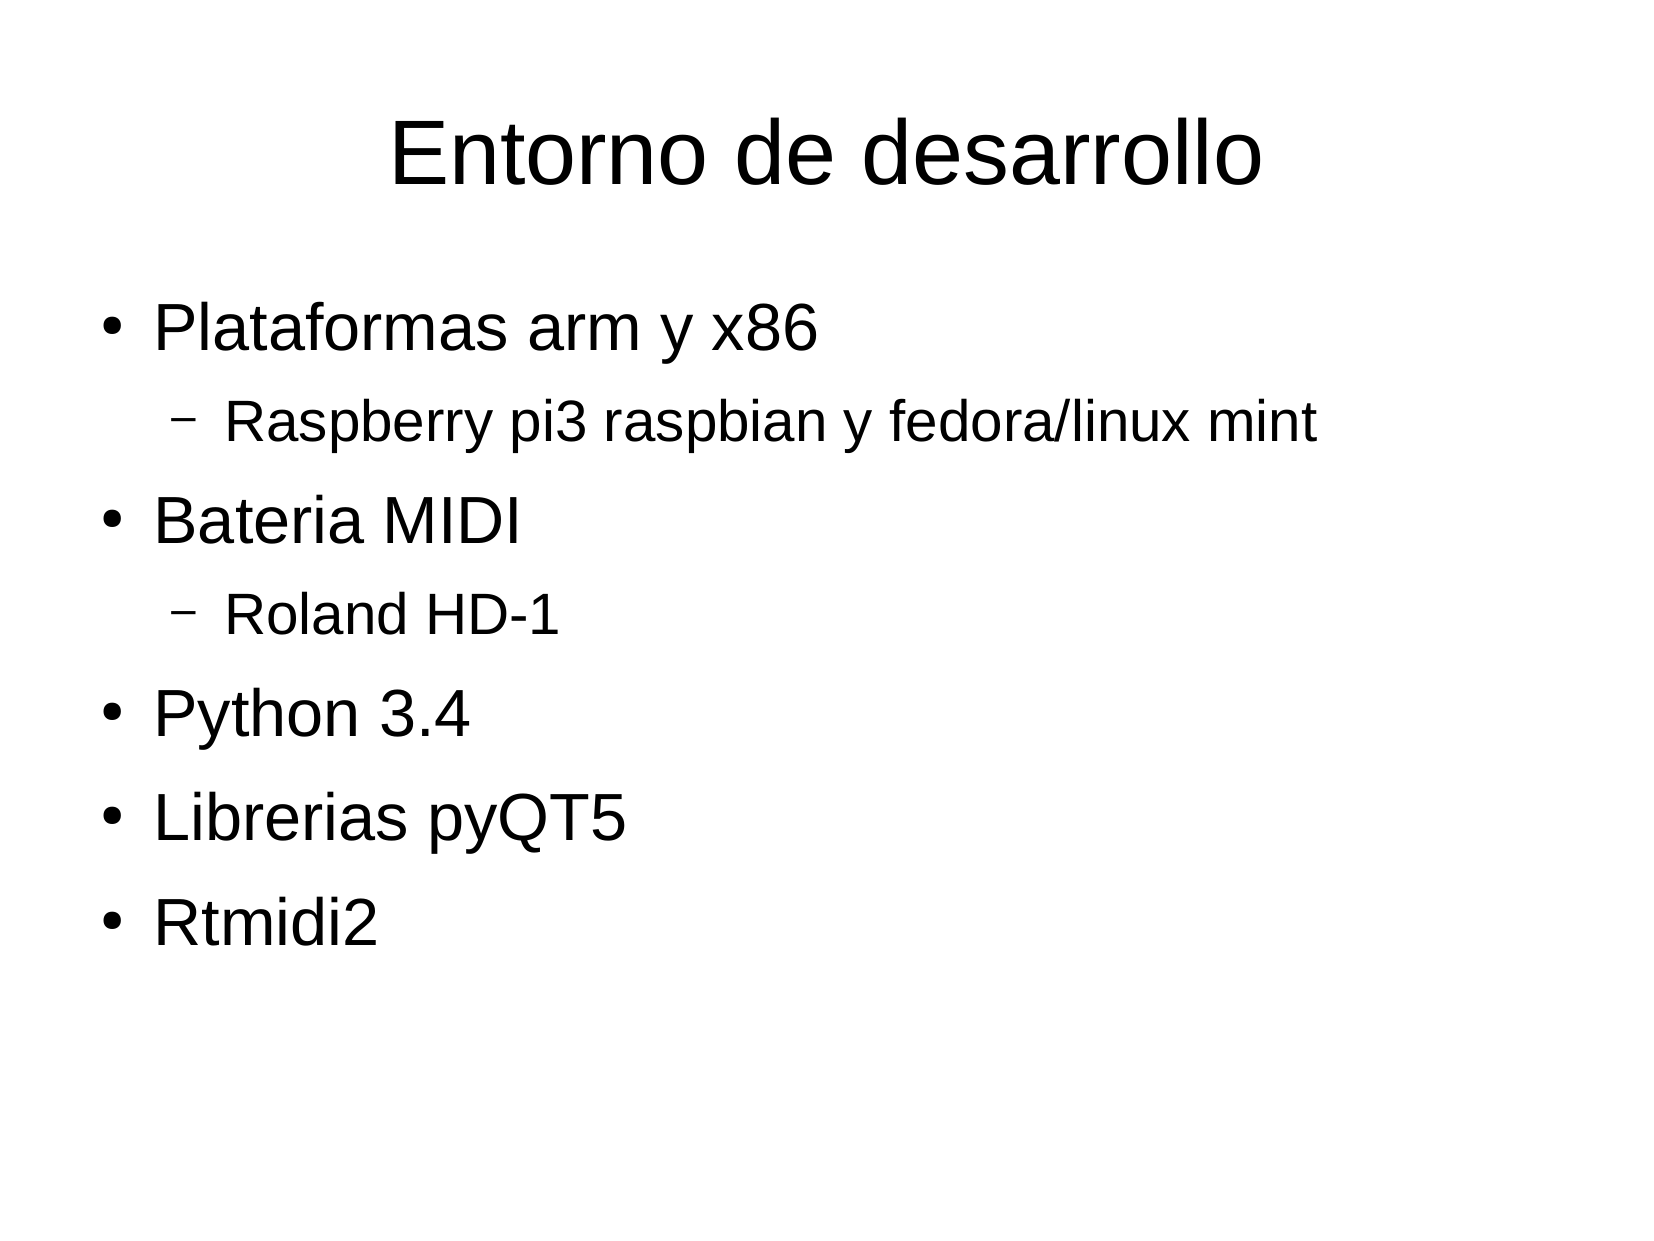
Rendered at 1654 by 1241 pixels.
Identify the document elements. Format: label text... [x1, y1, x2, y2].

list Plataformas arm y x86 Raspberry pi3 raspbian y fedora/linux mint Bateria MIDI Roland HD-1 Python 3.4 Librerias pyQT5 Rtmidi2 [82, 290, 1571, 1010]
title Entorno de desarrollo [82, 49, 1571, 257]
